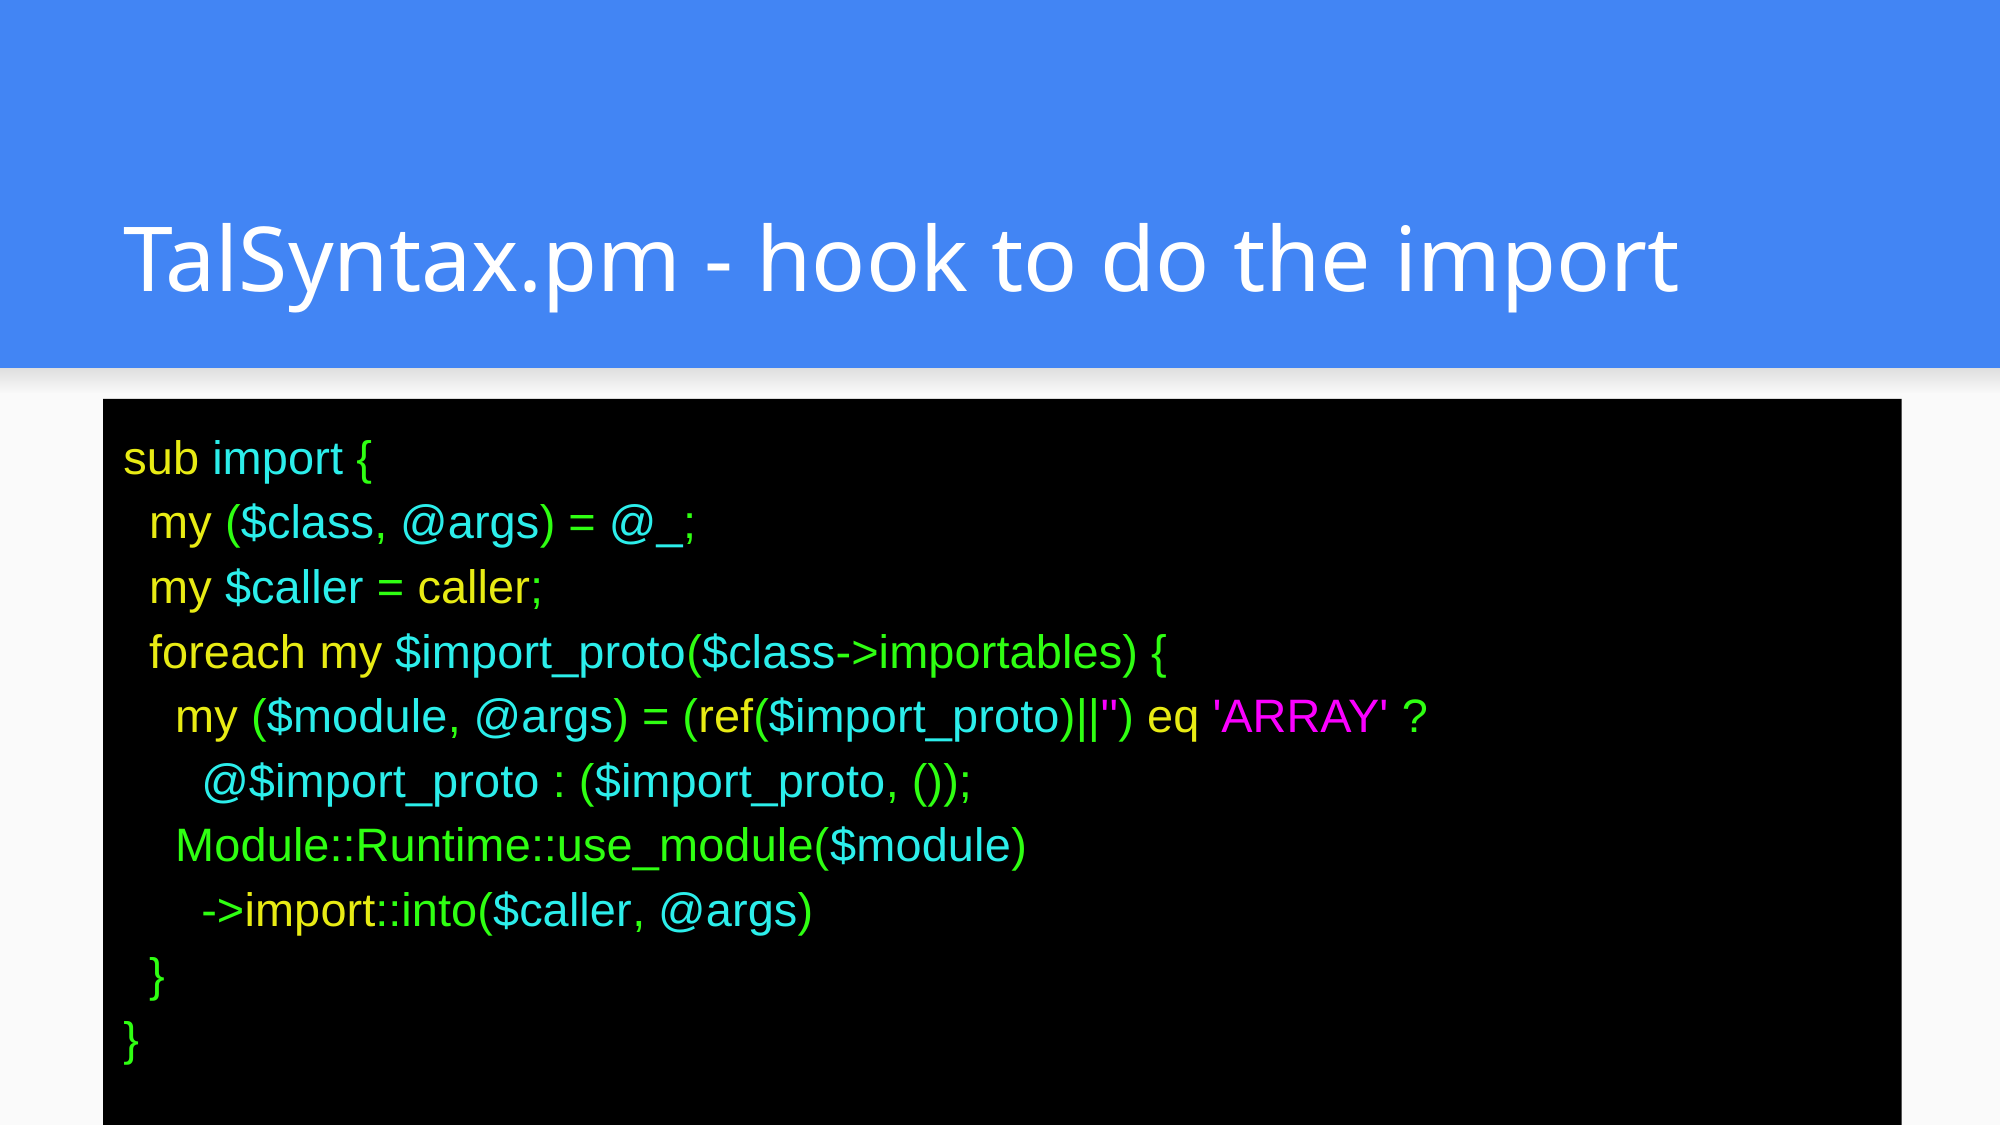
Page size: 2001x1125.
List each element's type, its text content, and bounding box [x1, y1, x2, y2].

title TalSyntax.pm - hook to do the import [103, 161, 1902, 330]
list sub import { my ($class, @args) = @_; my $caller = caller; foreach my $import_proto($class->importables) { my ($module, @args) = (ref($import_proto)||'') eq 'ARRAY' ? @$import_proto : ($import_proto, ()); Module::Runtime::use_module($module) ->import::into($caller, @args) } } [103, 398, 1902, 1125]
